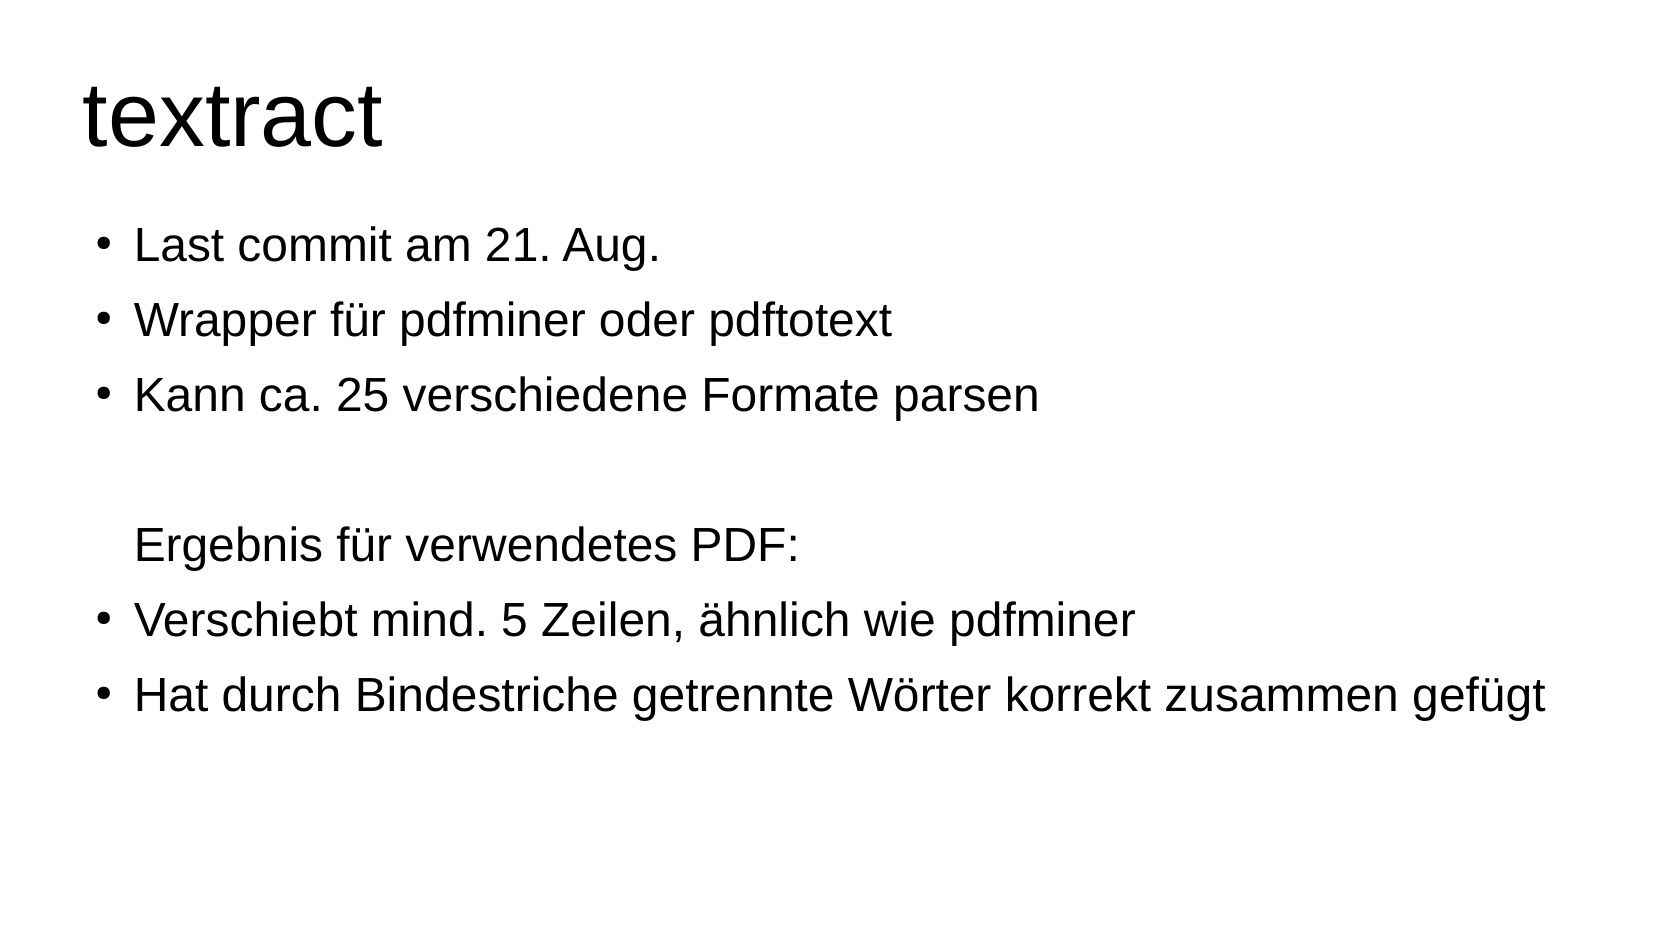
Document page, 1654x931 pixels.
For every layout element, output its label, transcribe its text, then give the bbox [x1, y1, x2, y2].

title textract [82, 37, 1571, 193]
list Last commit am 21. Aug. Wrapper für pdfminer oder pdftotext Kann ca. 25 verschiedene Formate parsen Ergebnis für verwendetes PDF: Verschiebt mind. 5 Zeilen, ähnlich wie pdfminer Hat durch Bindestriche getrennte Wörter korrekt zusammen gefügt [82, 217, 1571, 758]
